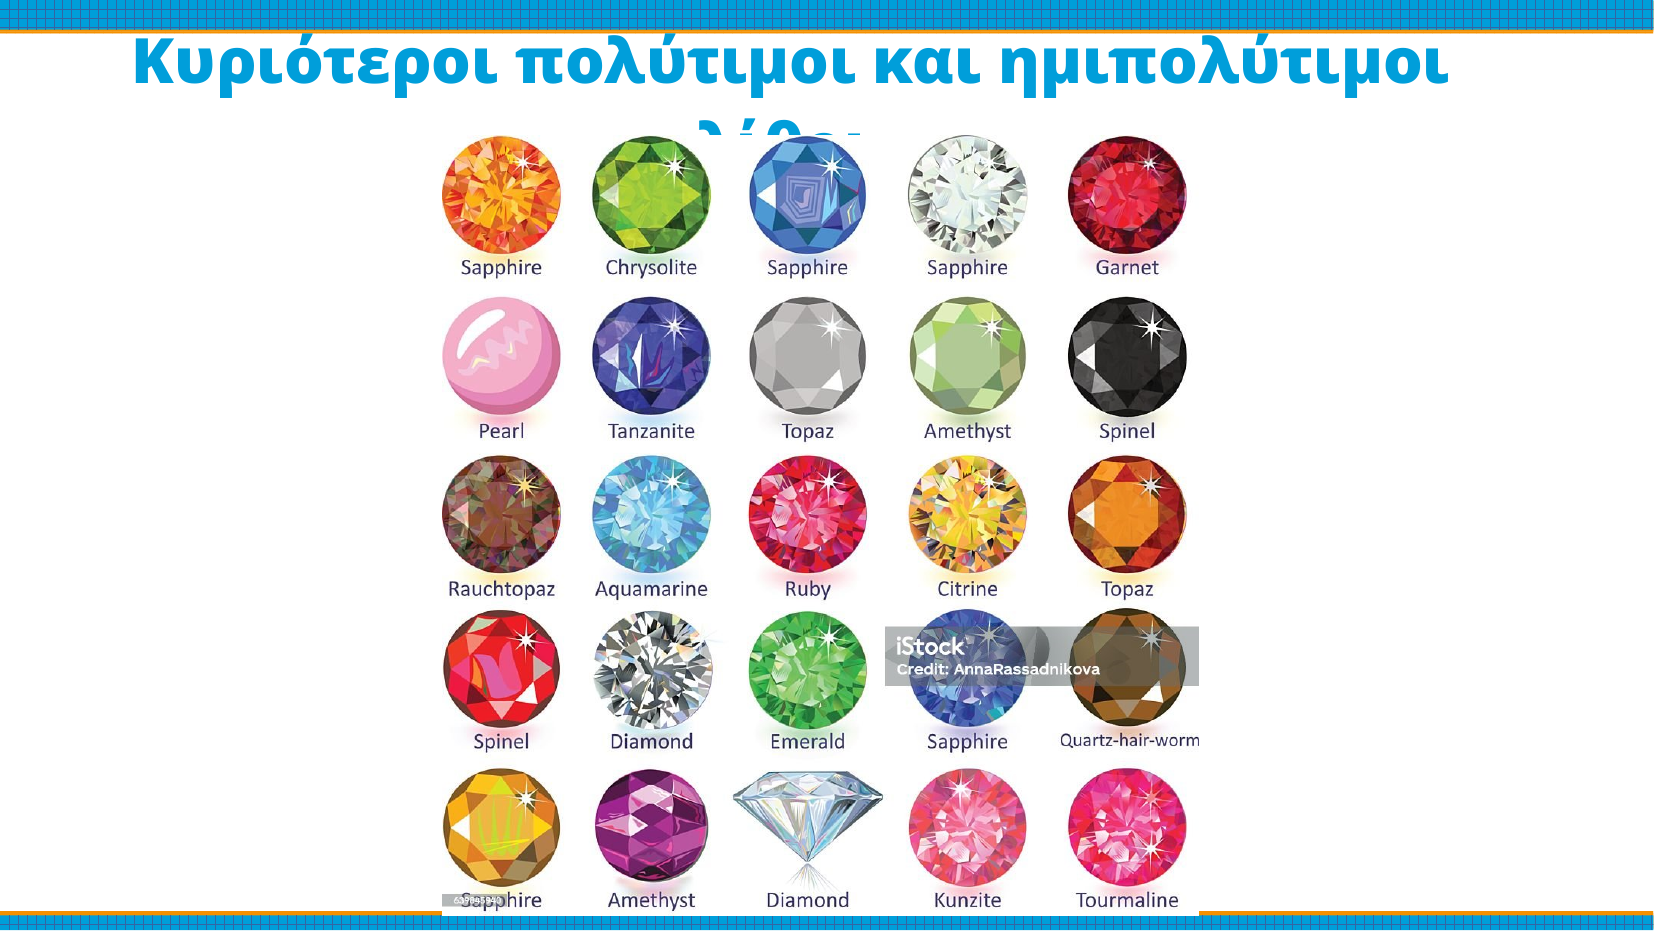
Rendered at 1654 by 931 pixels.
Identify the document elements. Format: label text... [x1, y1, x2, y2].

picture [442, 135, 1199, 915]
subtitle Κυριότεροι πολύτιμοι και ημιπολύτιμοι λίθοι [47, 35, 1536, 169]
